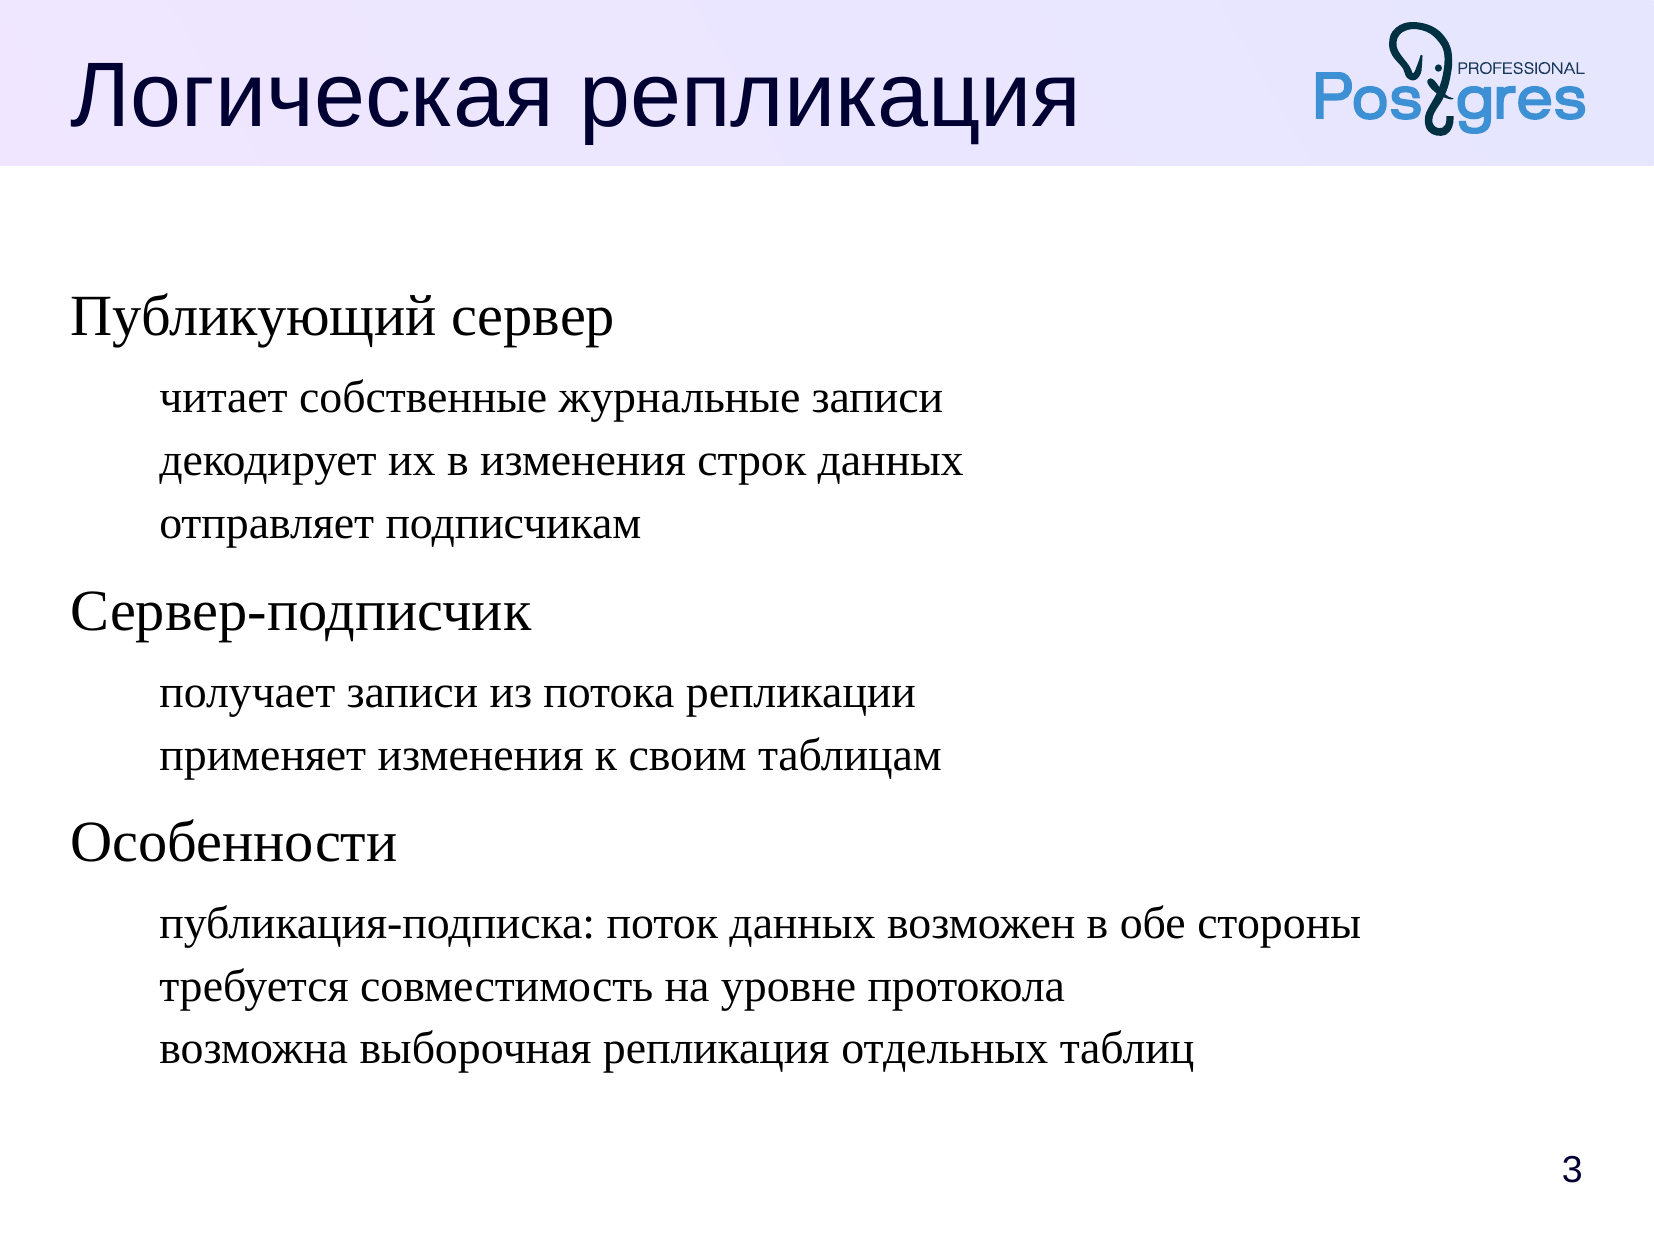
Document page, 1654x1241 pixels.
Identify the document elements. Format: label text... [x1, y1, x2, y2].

title Логическая репликация [70, 43, 1241, 147]
list Публикующий сервер читает собственные журнальные записи декодирует их в изменения строк данных отправляет подписчикам Сервер-подписчик получает записи из потока репликации применяет изменения к своим таблицам Особенности публикация-подписка: поток данных возможен в обе стороны требуется совместимость на уровне протокола возможна выборочная репликация отдельных таблиц [70, 283, 1583, 1134]
